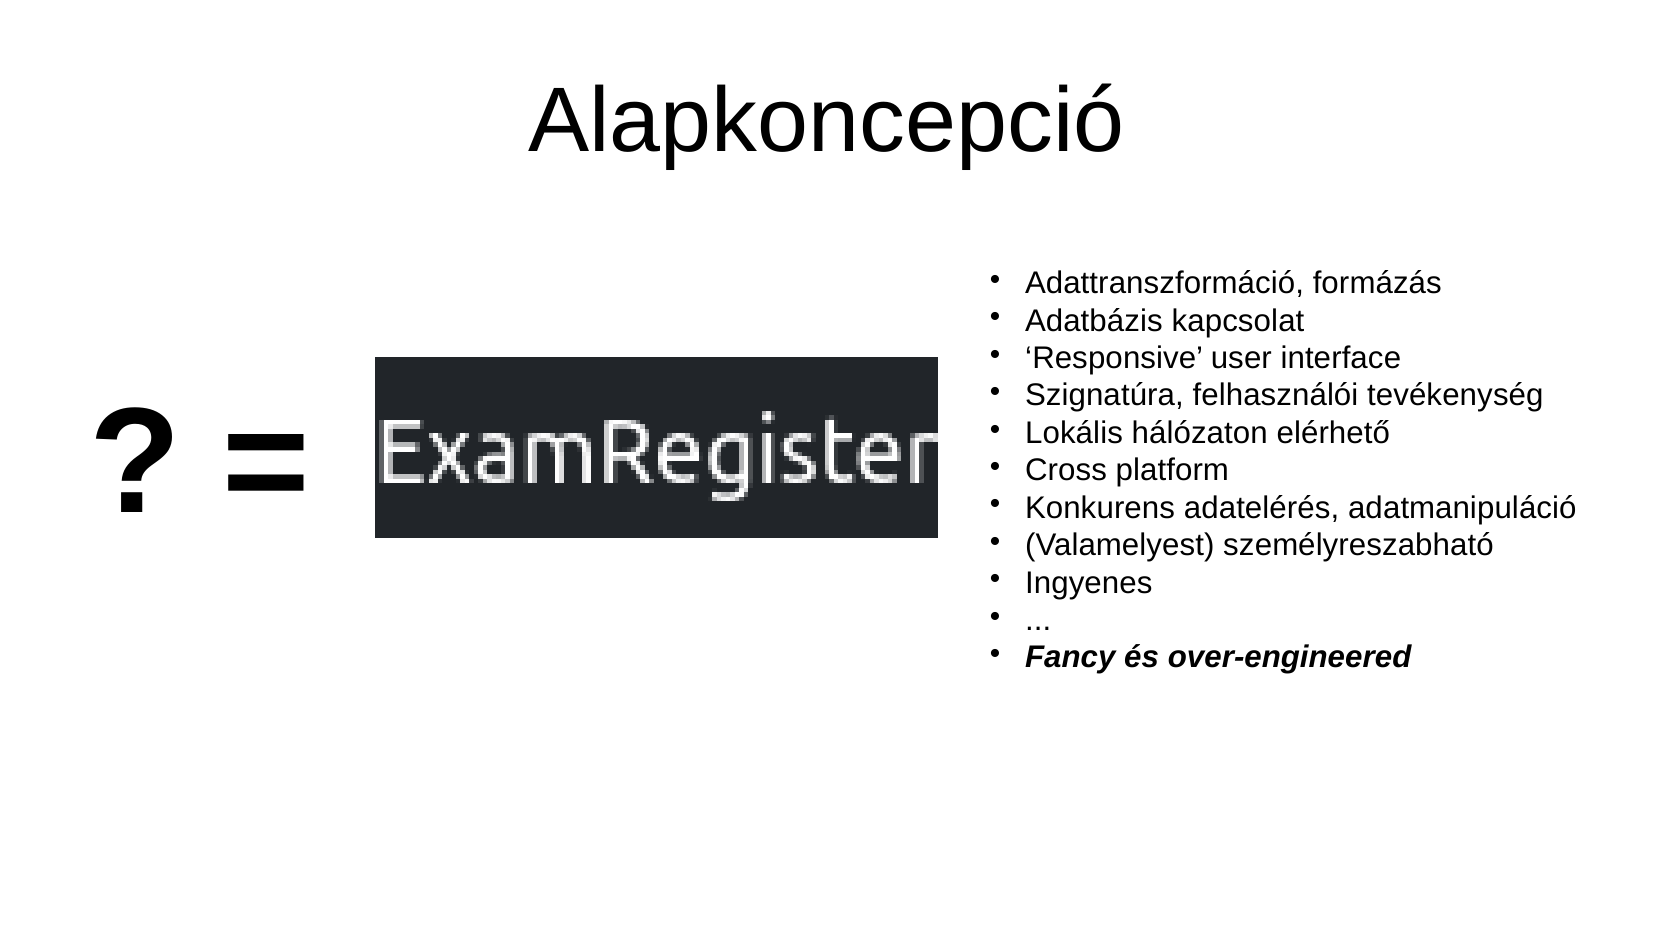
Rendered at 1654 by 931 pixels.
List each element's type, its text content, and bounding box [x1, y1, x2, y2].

picture [375, 357, 938, 538]
text_box ? = [74, 355, 413, 538]
text_box Adattranszformáció, formázás Adatbázis kapcsolat ‘Responsive’ user interface Szignatúra, felhasználói tevékenység Lokális hálózaton elérhető Cross platform Konkurens adatelérés, adatmanipuláció (Valamelyest) személyreszabható Ingyenes ... Fancy és over-engineered [975, 254, 1654, 652]
title Alapkoncepció [82, 37, 1571, 193]
